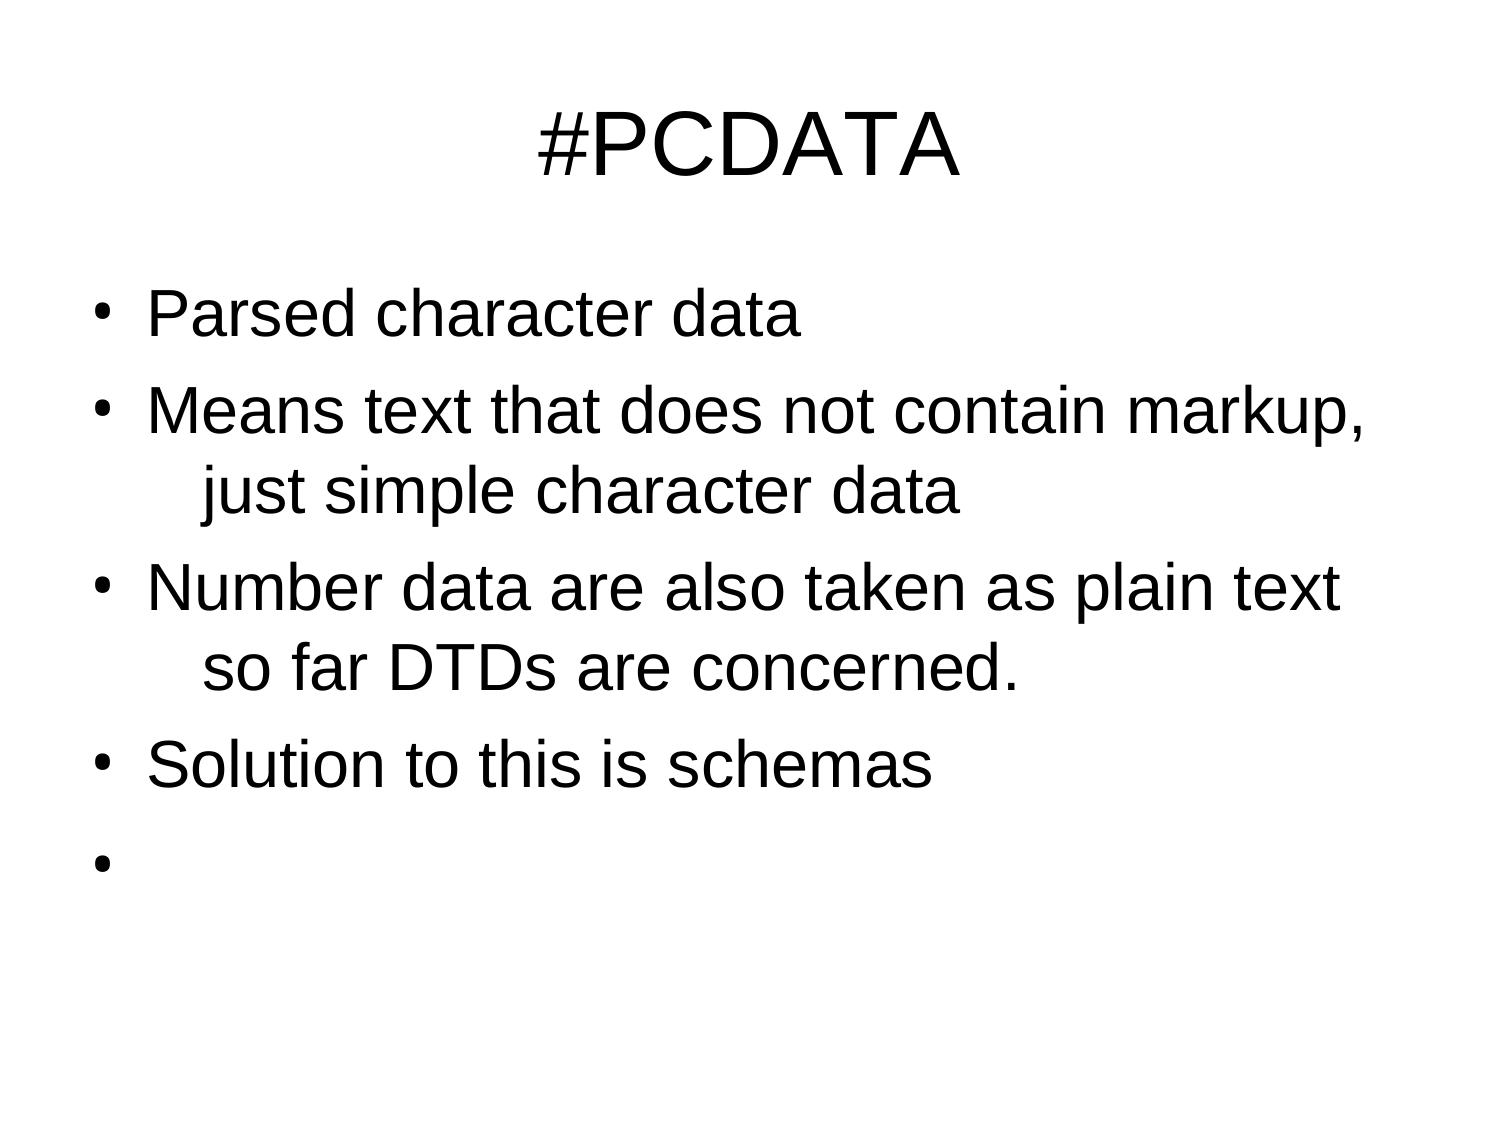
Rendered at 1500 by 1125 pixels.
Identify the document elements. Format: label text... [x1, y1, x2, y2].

title #PCDATA [75, 45, 1426, 233]
list Parsed character data Means text that does not contain markup, just simple character data Number data are also taken as plain text so far DTDs are concerned. Solution to this is schemas [75, 262, 1426, 1005]
